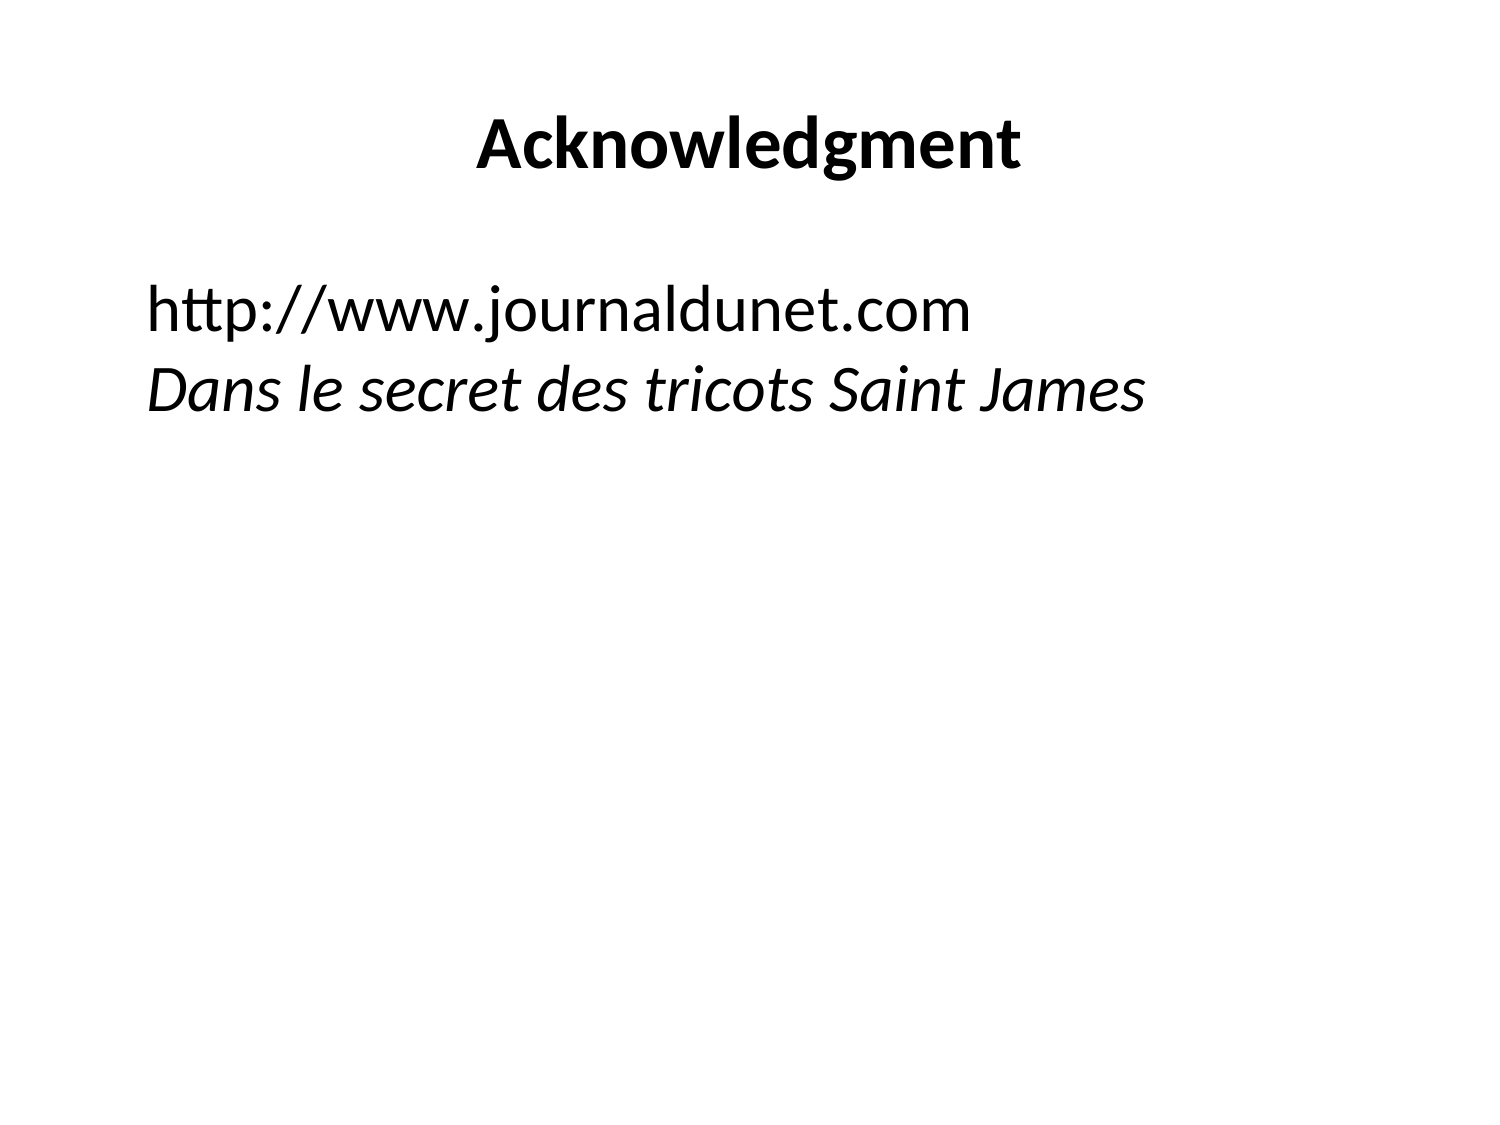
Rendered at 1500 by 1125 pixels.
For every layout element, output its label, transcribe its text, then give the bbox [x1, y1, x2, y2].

title Acknowledgment [75, 45, 1426, 233]
list http://www.journaldunet.com Dans le secret des tricots Saint James [75, 256, 1426, 1000]
